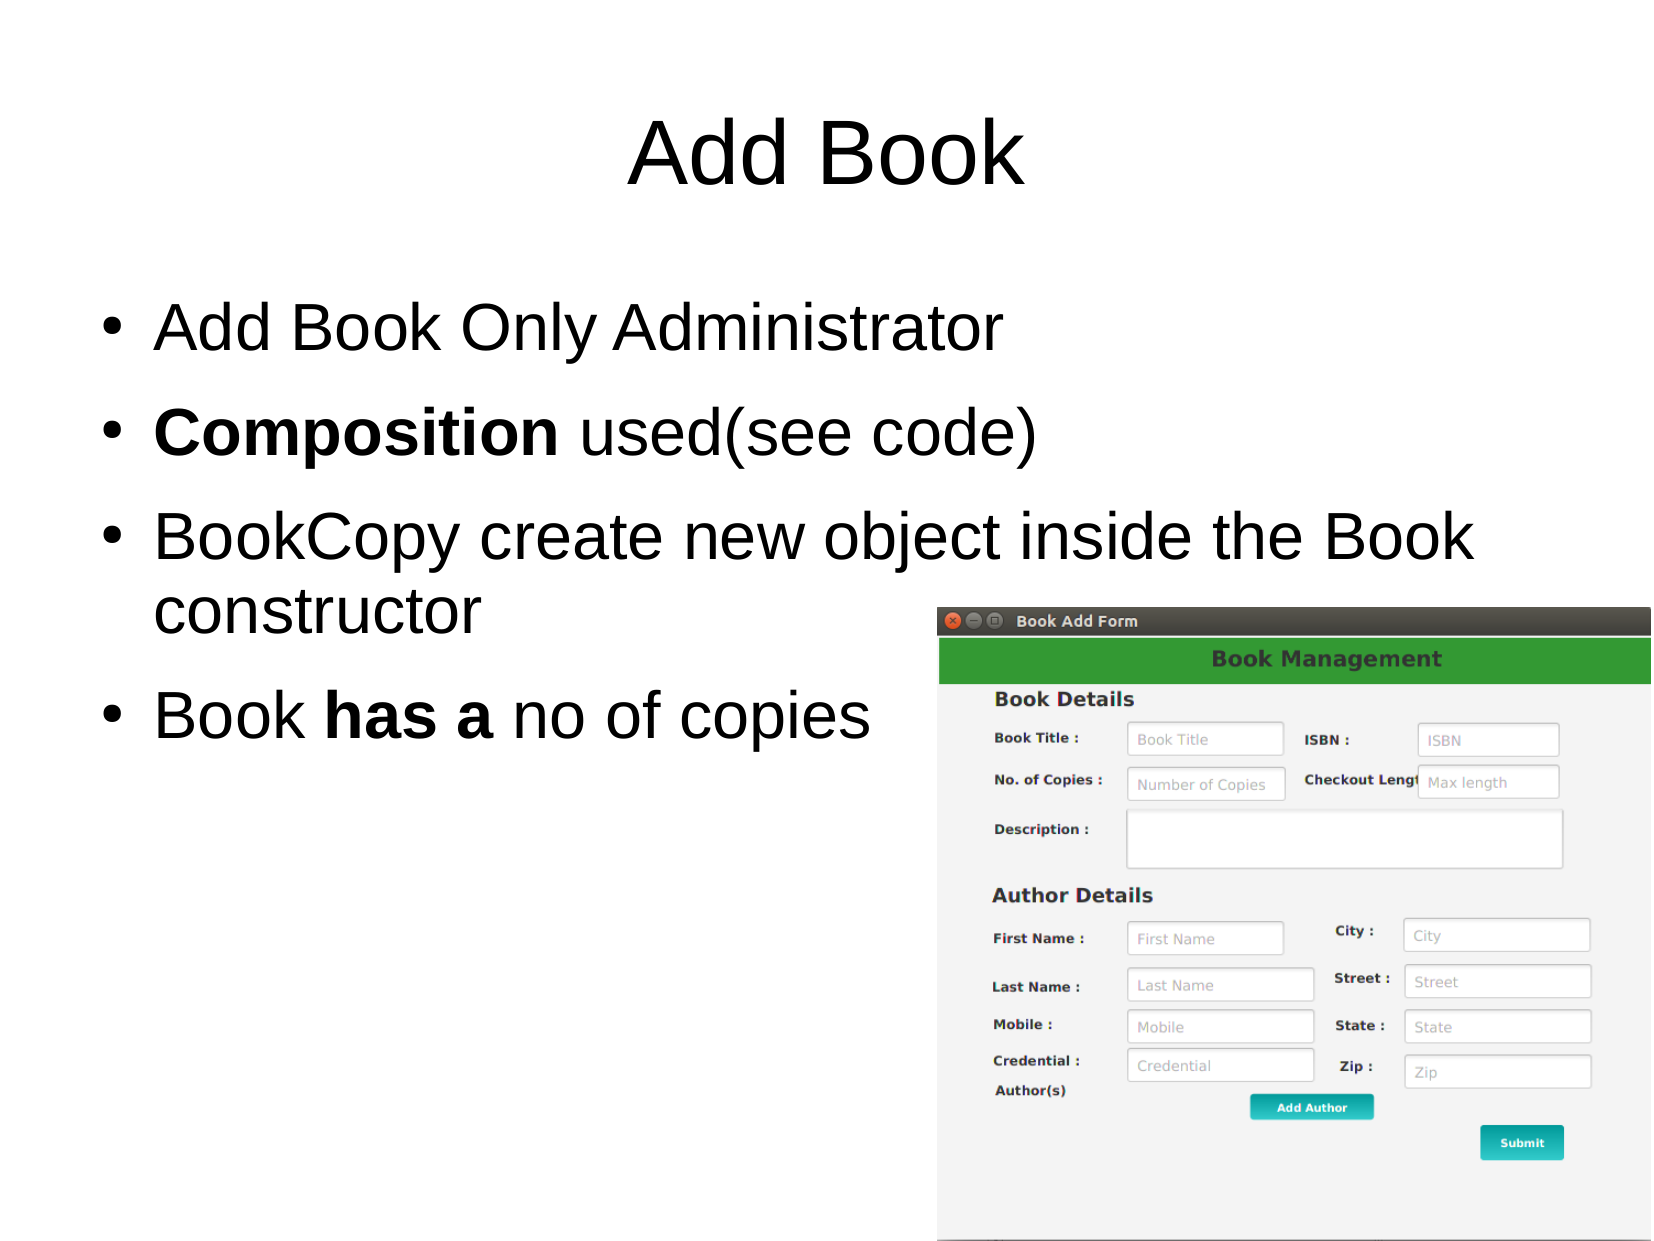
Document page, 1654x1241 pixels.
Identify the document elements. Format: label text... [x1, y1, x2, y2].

picture [937, 607, 1651, 1241]
title Add Book [82, 49, 1571, 257]
list Add Book Only Administrator Composition used(see code) BookCopy create new object inside the Book constructor Book has a no of copies [82, 290, 1571, 1010]
